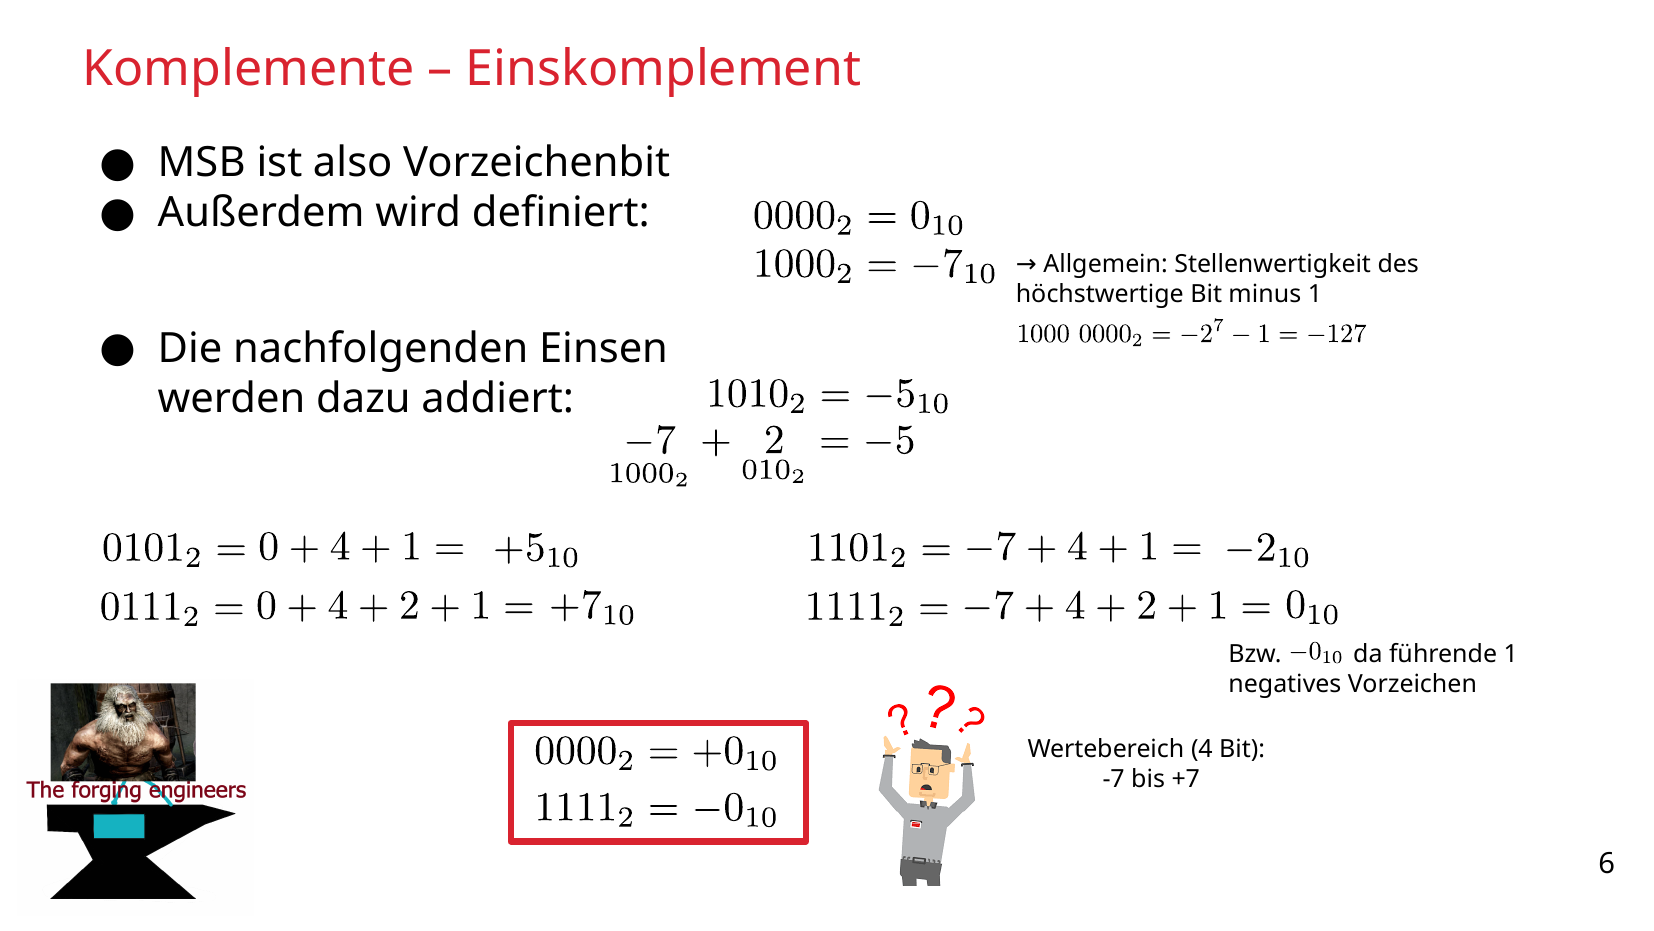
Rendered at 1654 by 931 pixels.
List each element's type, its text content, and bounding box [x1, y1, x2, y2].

text_box Wertebereich (4 Bit): -7 bis +7 [1027, 732, 1288, 839]
picture [256, 590, 533, 622]
picture [98, 590, 245, 628]
picture [752, 200, 963, 236]
picture [17, 679, 254, 916]
picture [817, 664, 1040, 886]
picture [534, 792, 776, 828]
subtitle MSB ist also Vorzeichenbit Außerdem wird definiert: [82, 134, 686, 252]
picture [491, 531, 579, 569]
picture [1221, 531, 1310, 569]
picture [752, 248, 995, 284]
title Komplemente – Einskomplement [82, 37, 1571, 95]
picture [1283, 588, 1340, 626]
picture [803, 590, 950, 628]
text_box → Allgemein: Stellenwertigkeit des höchstwertige Bit minus 1 [1015, 248, 1512, 308]
picture [963, 531, 1201, 563]
picture [1287, 640, 1343, 665]
picture [534, 736, 776, 771]
picture [258, 531, 464, 563]
picture [608, 425, 914, 487]
picture [547, 588, 635, 627]
picture [706, 379, 948, 414]
picture [805, 531, 952, 569]
picture [100, 531, 247, 569]
text_box Bzw. da führende 1 negatives Vorzeichen [1228, 637, 1524, 733]
picture [961, 590, 1270, 622]
picture [1015, 317, 1368, 348]
text_box Die nachfolgenden Einsen werden dazu addiert: [82, 320, 685, 438]
